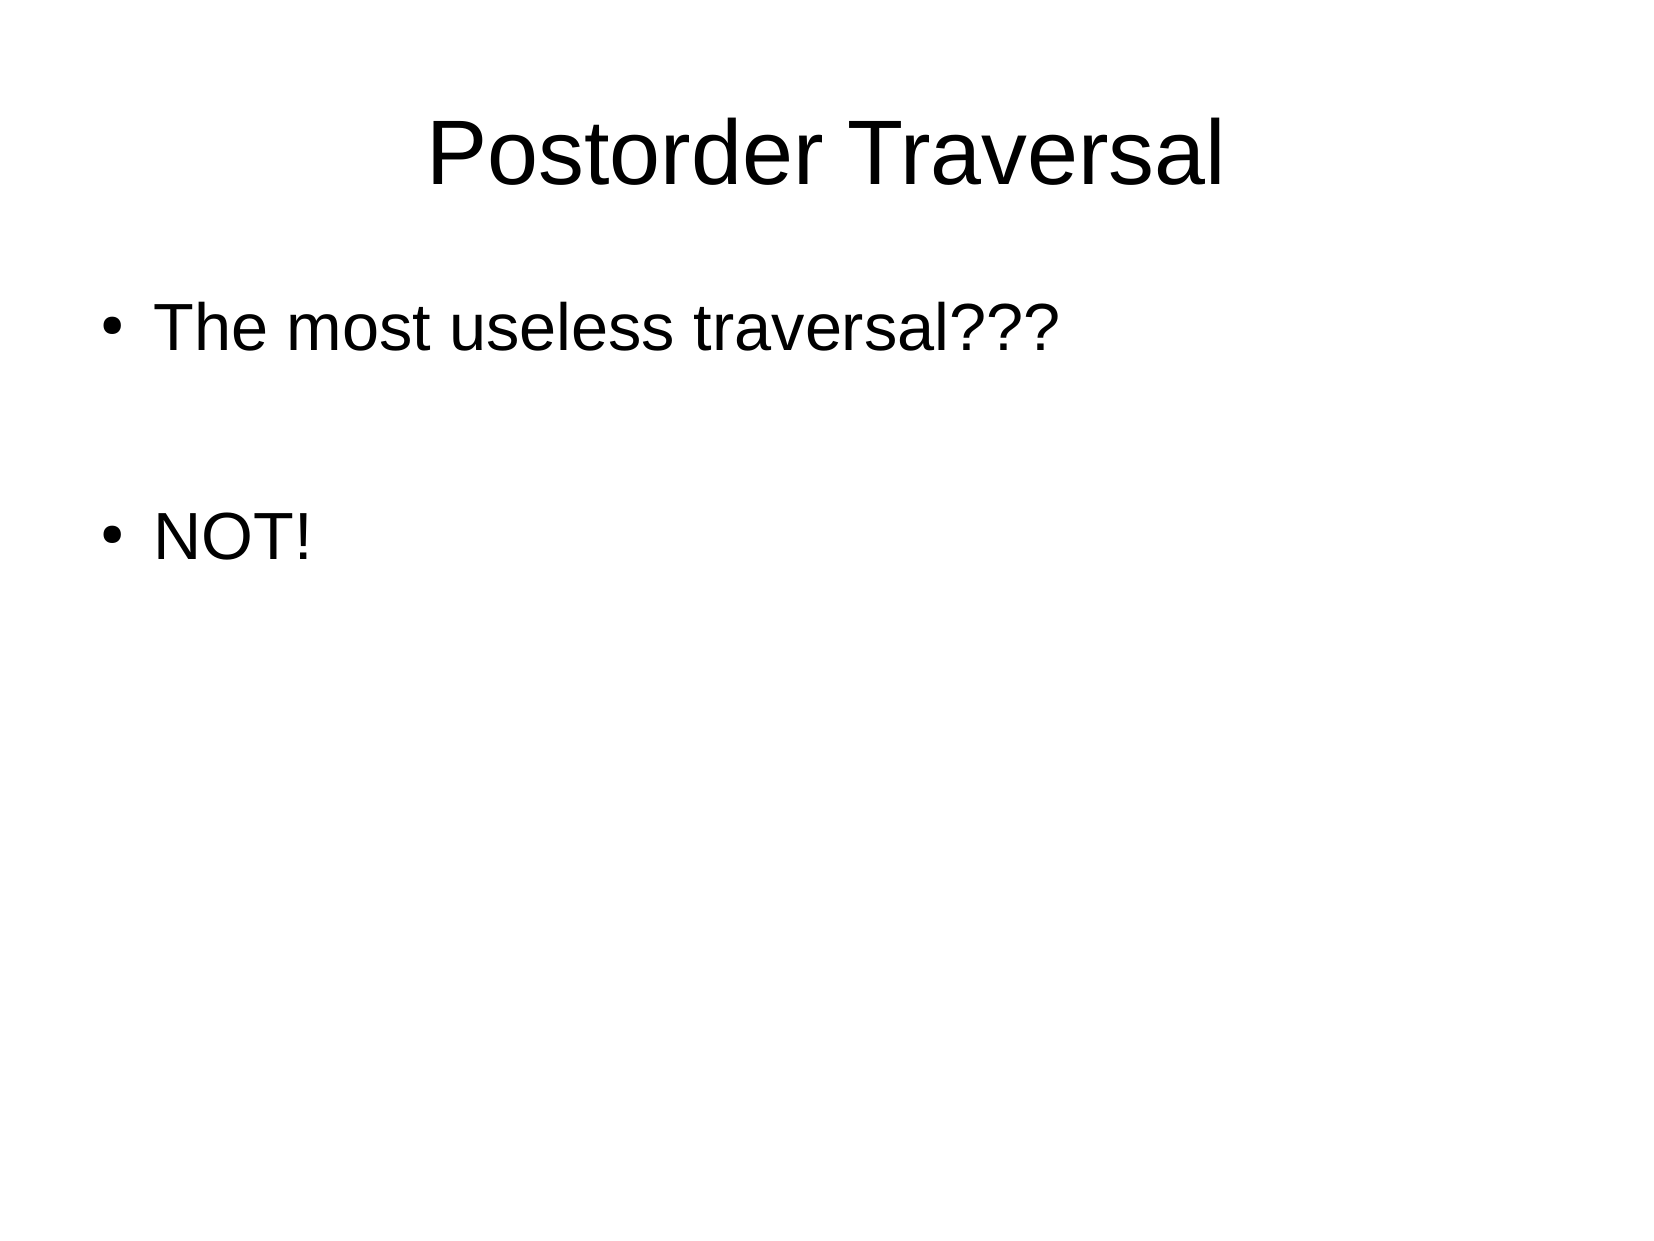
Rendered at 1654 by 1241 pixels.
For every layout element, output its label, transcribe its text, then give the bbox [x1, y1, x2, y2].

list The most useless traversal??? NOT! [82, 290, 1571, 1109]
title Postorder Traversal [82, 49, 1571, 257]
